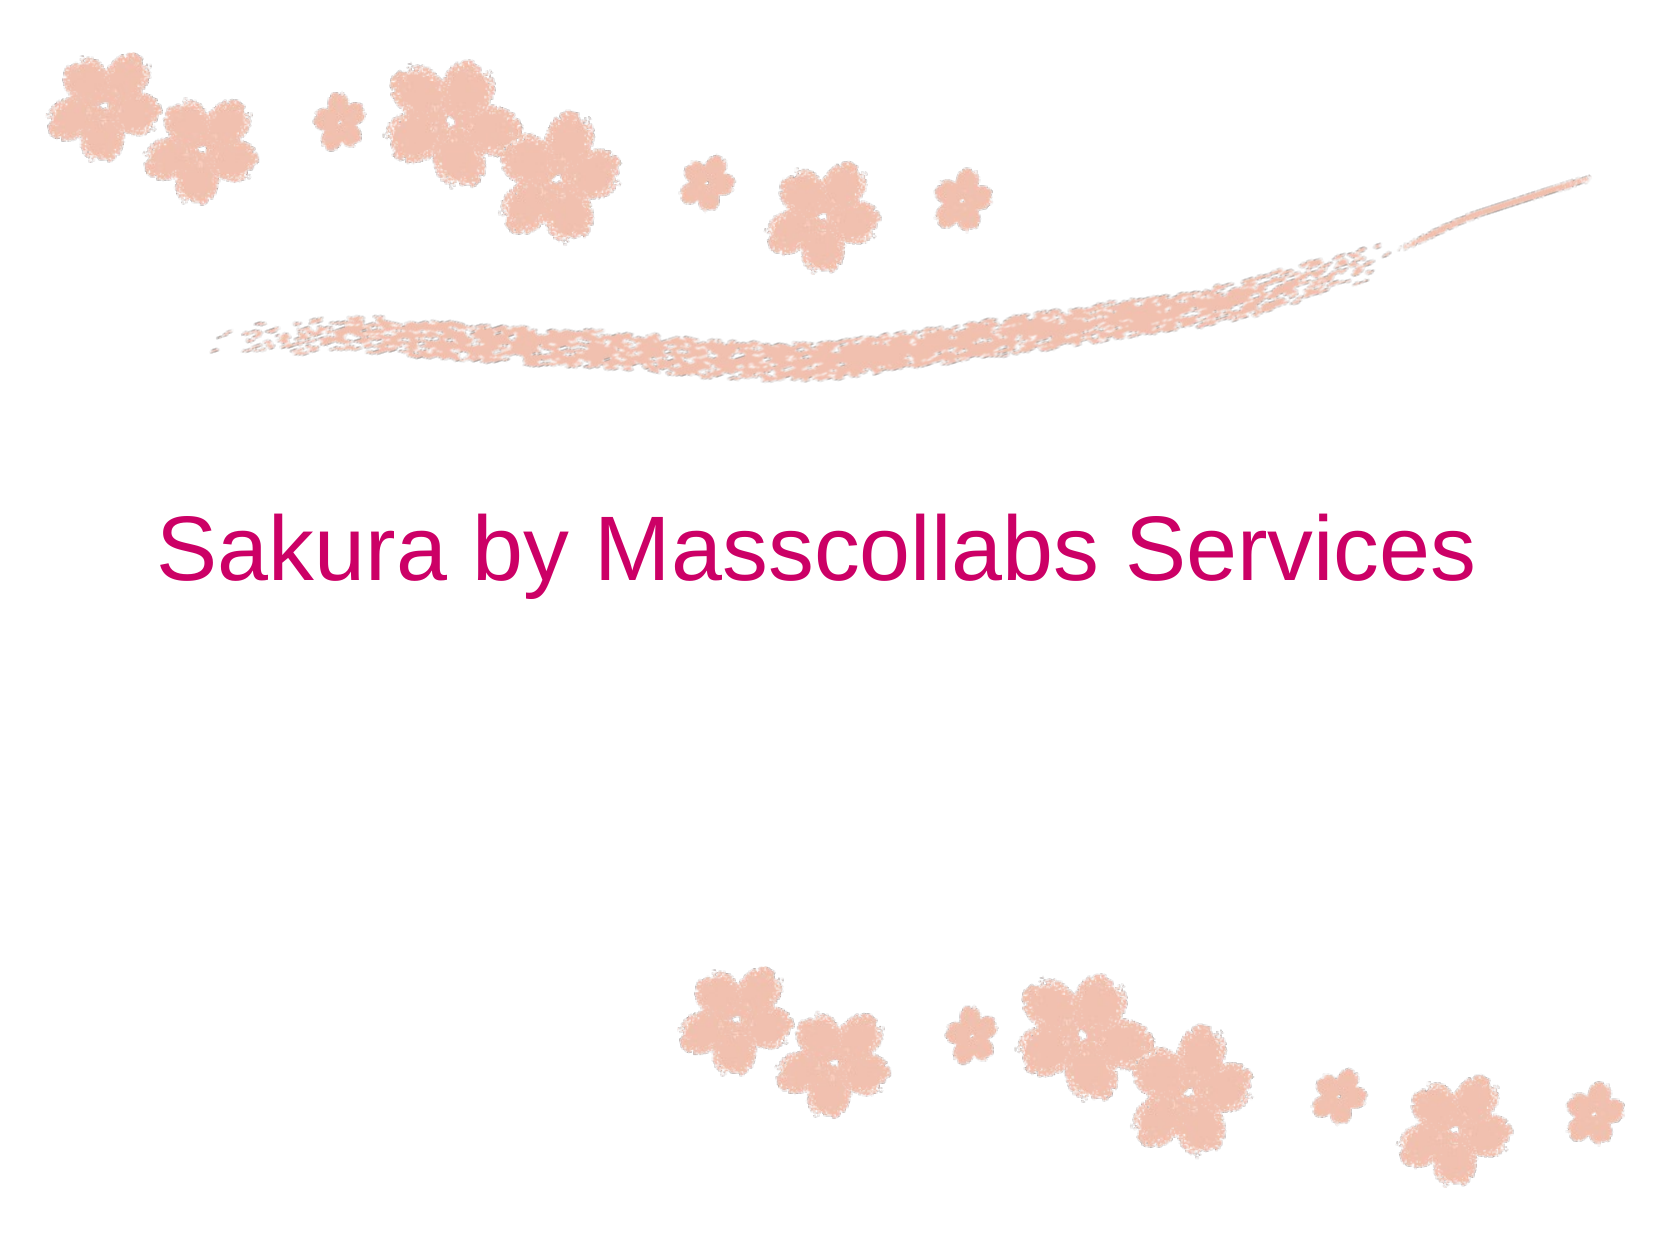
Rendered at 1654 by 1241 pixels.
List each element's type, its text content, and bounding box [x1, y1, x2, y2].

title Sakura by Masscollabs Services [73, 445, 1562, 653]
picture [45, 52, 994, 275]
picture [677, 966, 1626, 1188]
picture [206, 0, 1600, 445]
